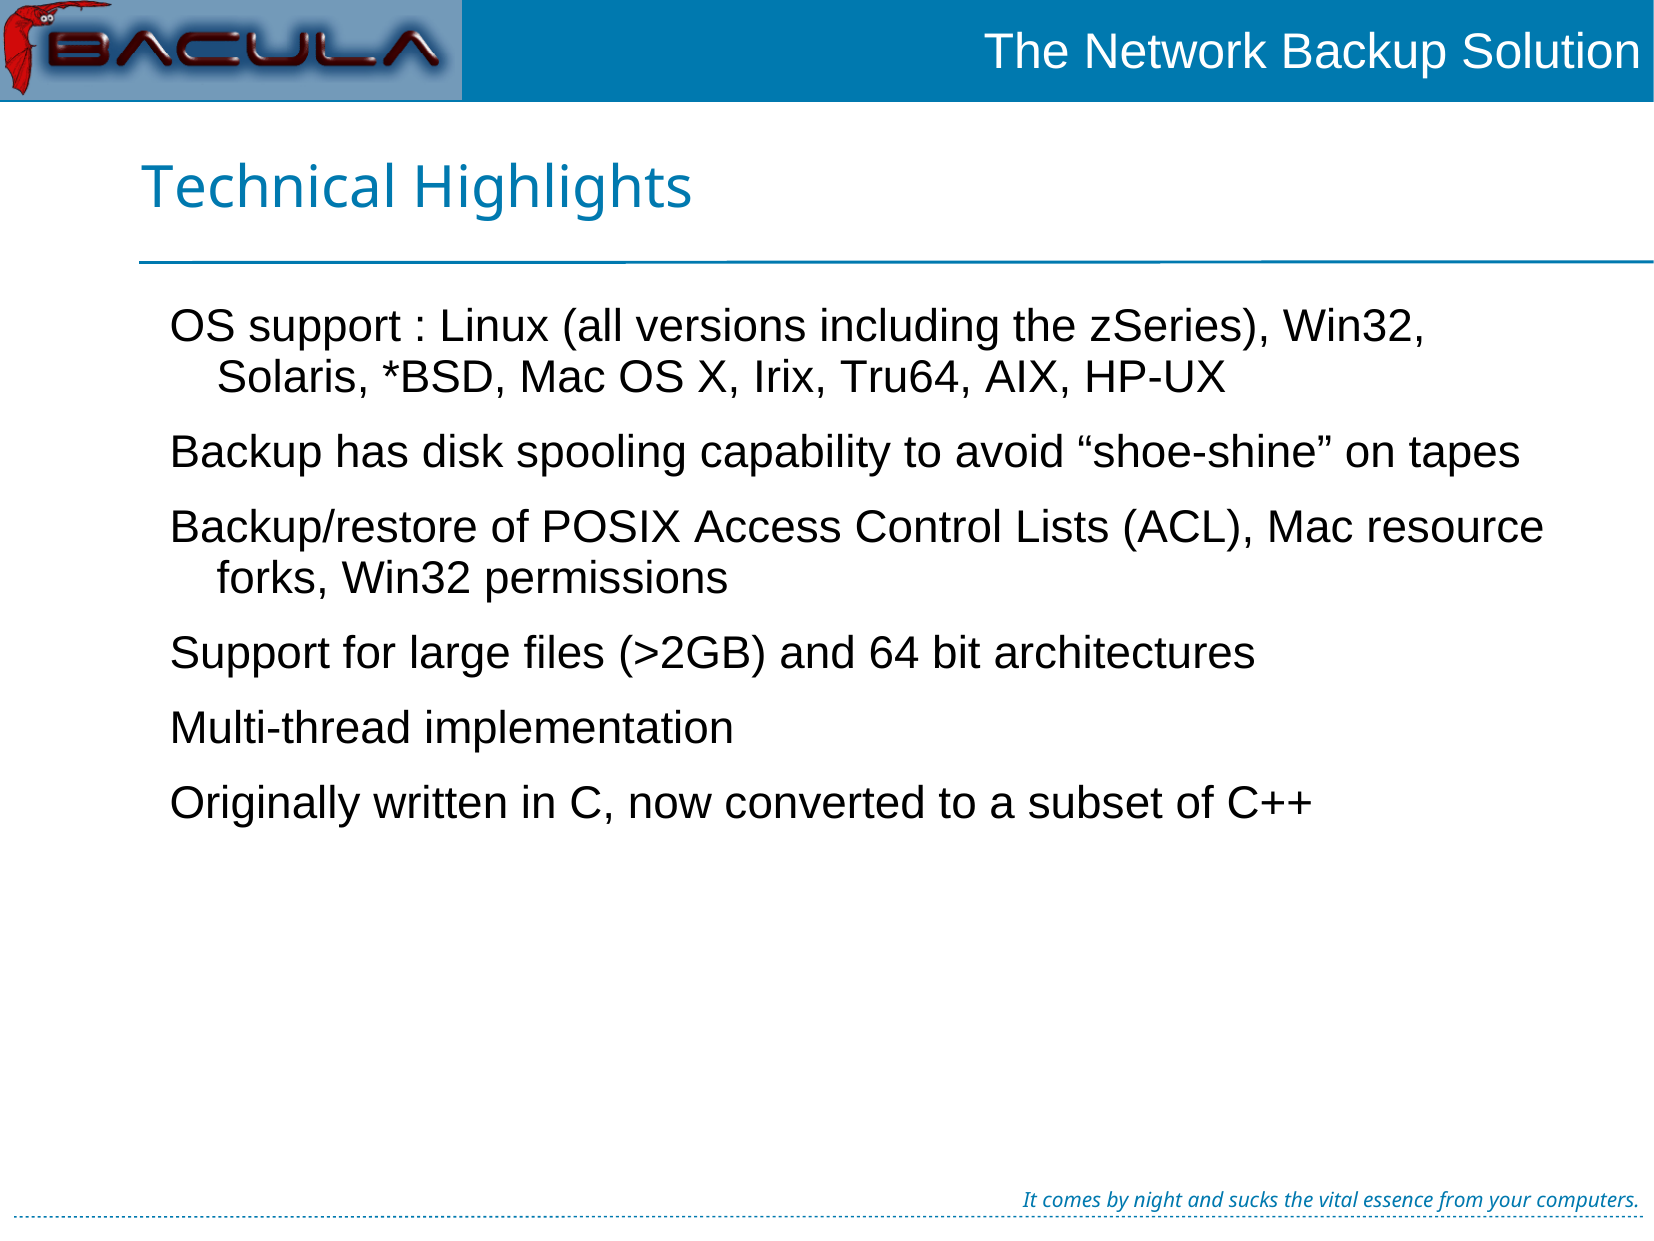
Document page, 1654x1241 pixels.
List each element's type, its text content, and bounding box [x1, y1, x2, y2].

list OS support : Linux (all versions including the zSeries), Win32, Solaris, *BSD, Mac OS X, Irix, Tru64, AIX, HP-UX Backup has disk spooling capability to avoid “shoe-shine” on tapes Backup/restore of POSIX Access Control Lists (ACL), Mac resource forks, Win32 permissions Support for large files (>2GB) and 64 bit architectures Multi-thread implementation Originally written in C, now converted to a subset of C++ [75, 300, 1593, 1051]
picture [0, 0, 461, 99]
title Technical Highlights [141, 112, 1501, 226]
